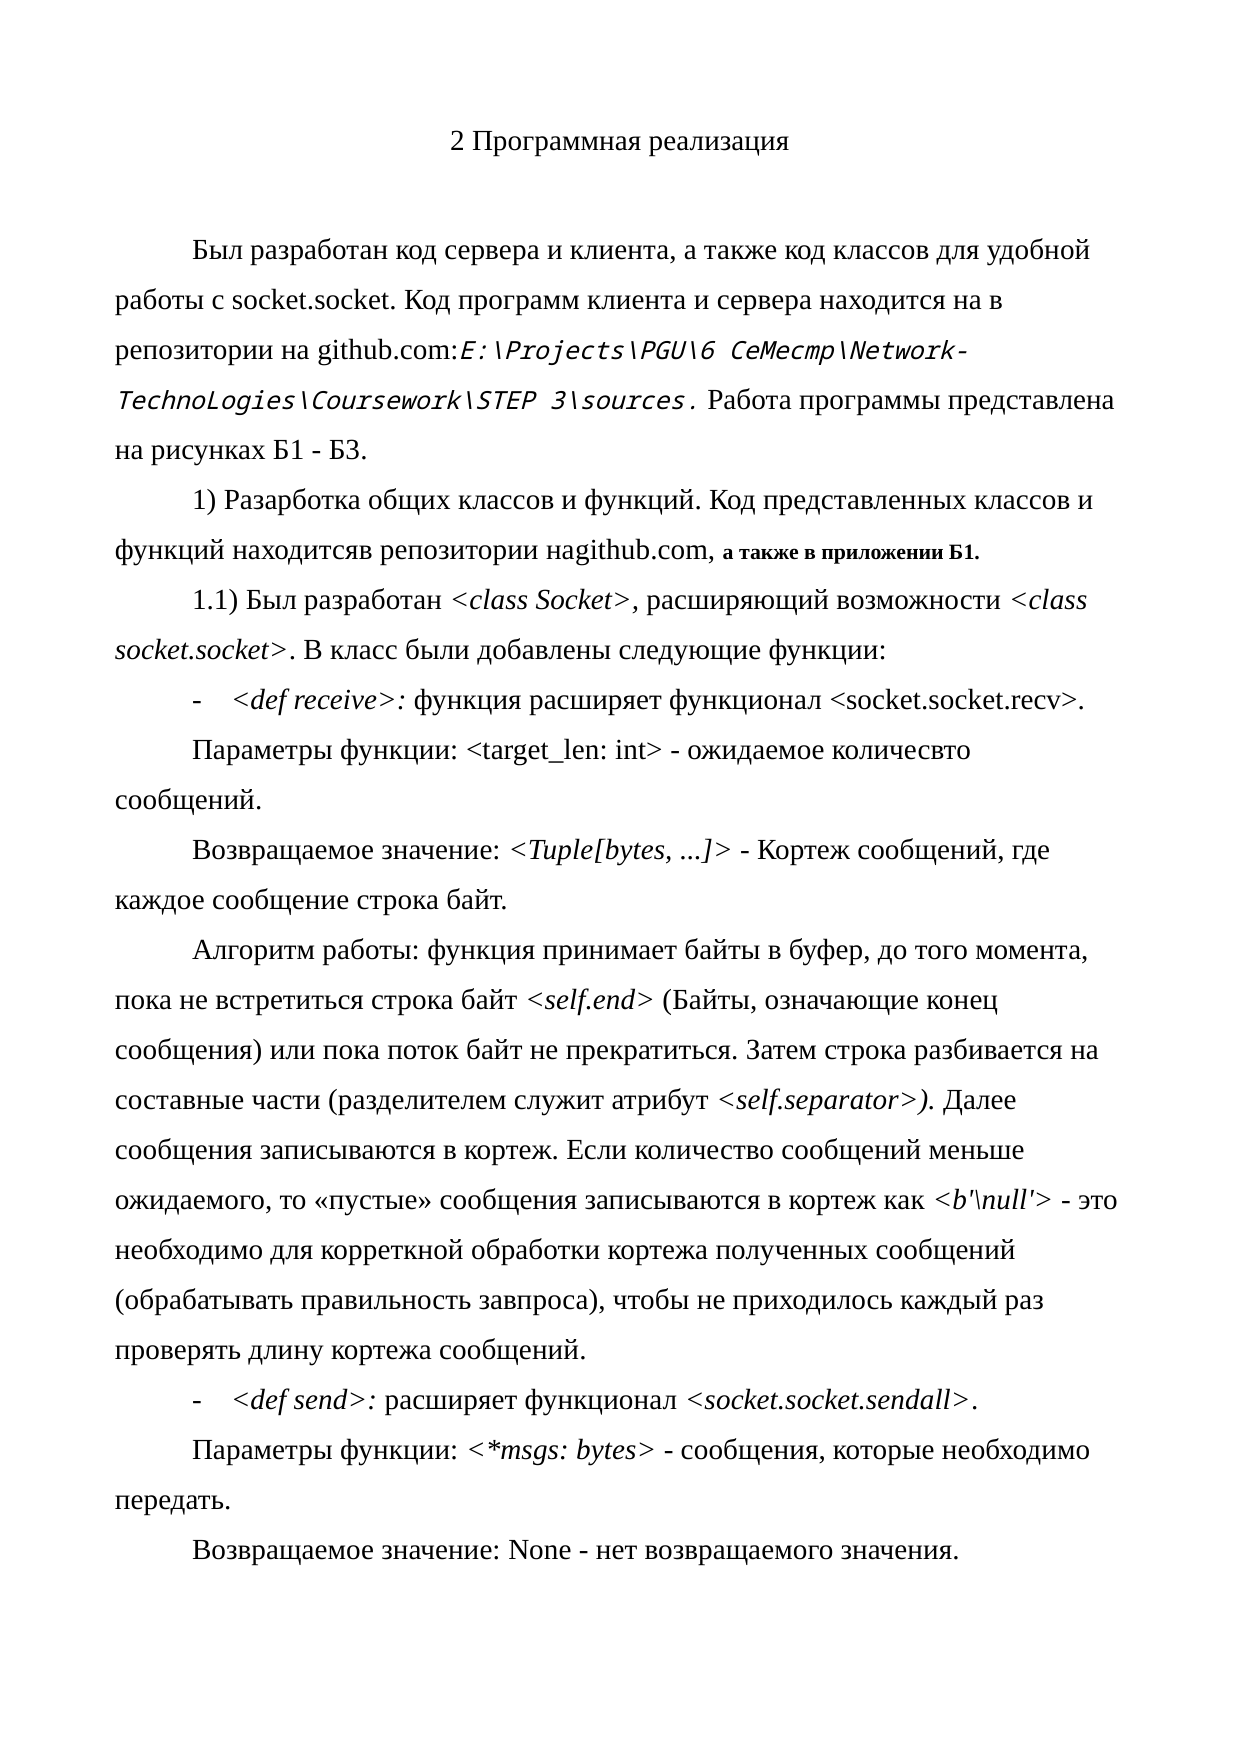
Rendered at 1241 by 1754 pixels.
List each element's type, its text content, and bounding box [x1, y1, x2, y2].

text_box Был разработан код сервера и клиента, а также код классов для удобной работы с socket.socket. Код программ клиента и сервера находится на в репозитории на github.com:E:\Projects\PGU\6 CeMecmp\Network-TechnoLogies\Coursework\STEP 3\sources. Работа программы представлена на рисунках Б1 - Б3. 1) Разарботка общих классов и функций. Код представленных классов и функций находитсяв репозитории наgithub.com, а также в приложении Б1. 1.1) Был разработан <class Socket>, расширяющий возможности <class socket.socket>. В класс были добавлены следующие функции: - <def receive>: функция расширяет функционал <socket.socket.recv>. Параметры функции: <target_len: int> - ожидаемое количесвто сообщений. Возвращаемое значение: <Tuple[bytes, ...]> - Кортеж сообщений, где каждое сообщение строка байт. Алгоритм работы: функция принимает байты в буфер, до того момента, пока не встретиться строка байт <self.end> (Байты, означающие конец сообщения) или пока поток байт не прекратиться. Затем строка разбивается на составные части (разделителем служит атрибут <self.separator>). Далее сообщения записываются в кортеж. Если количество сообщений меньше ожидаемого, то «пустые» сообщения записываются в кортеж как <b'\null'> - это необходимо для корреткной обработки кортежа полученных сообщений (обрабатывать правильность завпроса), чтобы не приходилось каждый раз проверять длину кортежа сообщений. - <def send>: расширяет функционал <socket.socket.sendall>. Параметры функции: <*msgs: bytes> - сообщения, которые необходимо передать. Возвращаемое значение: None - нет возвращаемого значения. [115, 215, 1124, 1505]
text_box 2 Программная реализация [449, 121, 792, 154]
